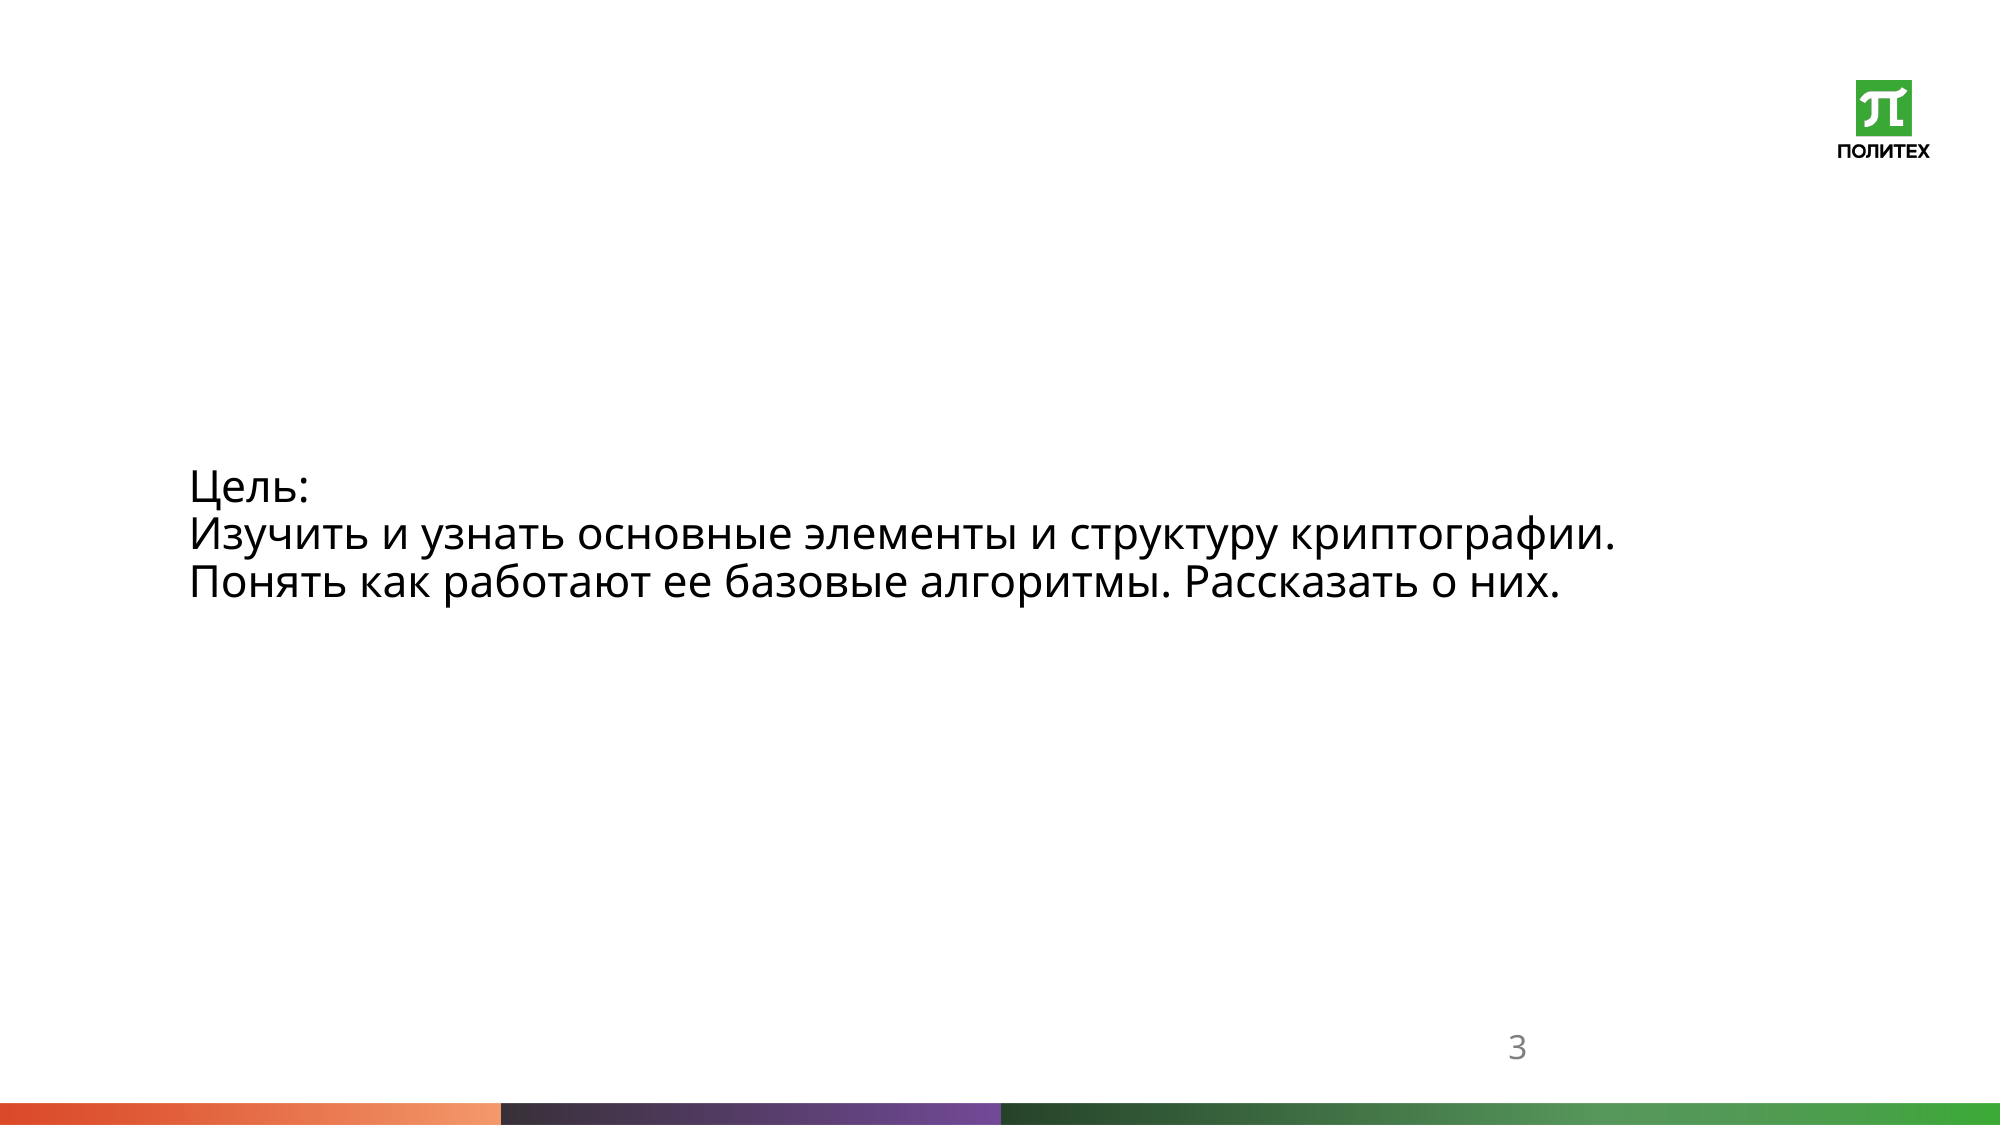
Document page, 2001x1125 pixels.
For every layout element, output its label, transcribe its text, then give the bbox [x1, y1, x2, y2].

text_box 3 [1493, 1018, 1944, 1079]
title Цель: Изучить и узнать основные элементы и структуру криптографии. Понять как работают ее базовые алгоритмы. Рассказать о них. [173, 456, 1719, 669]
